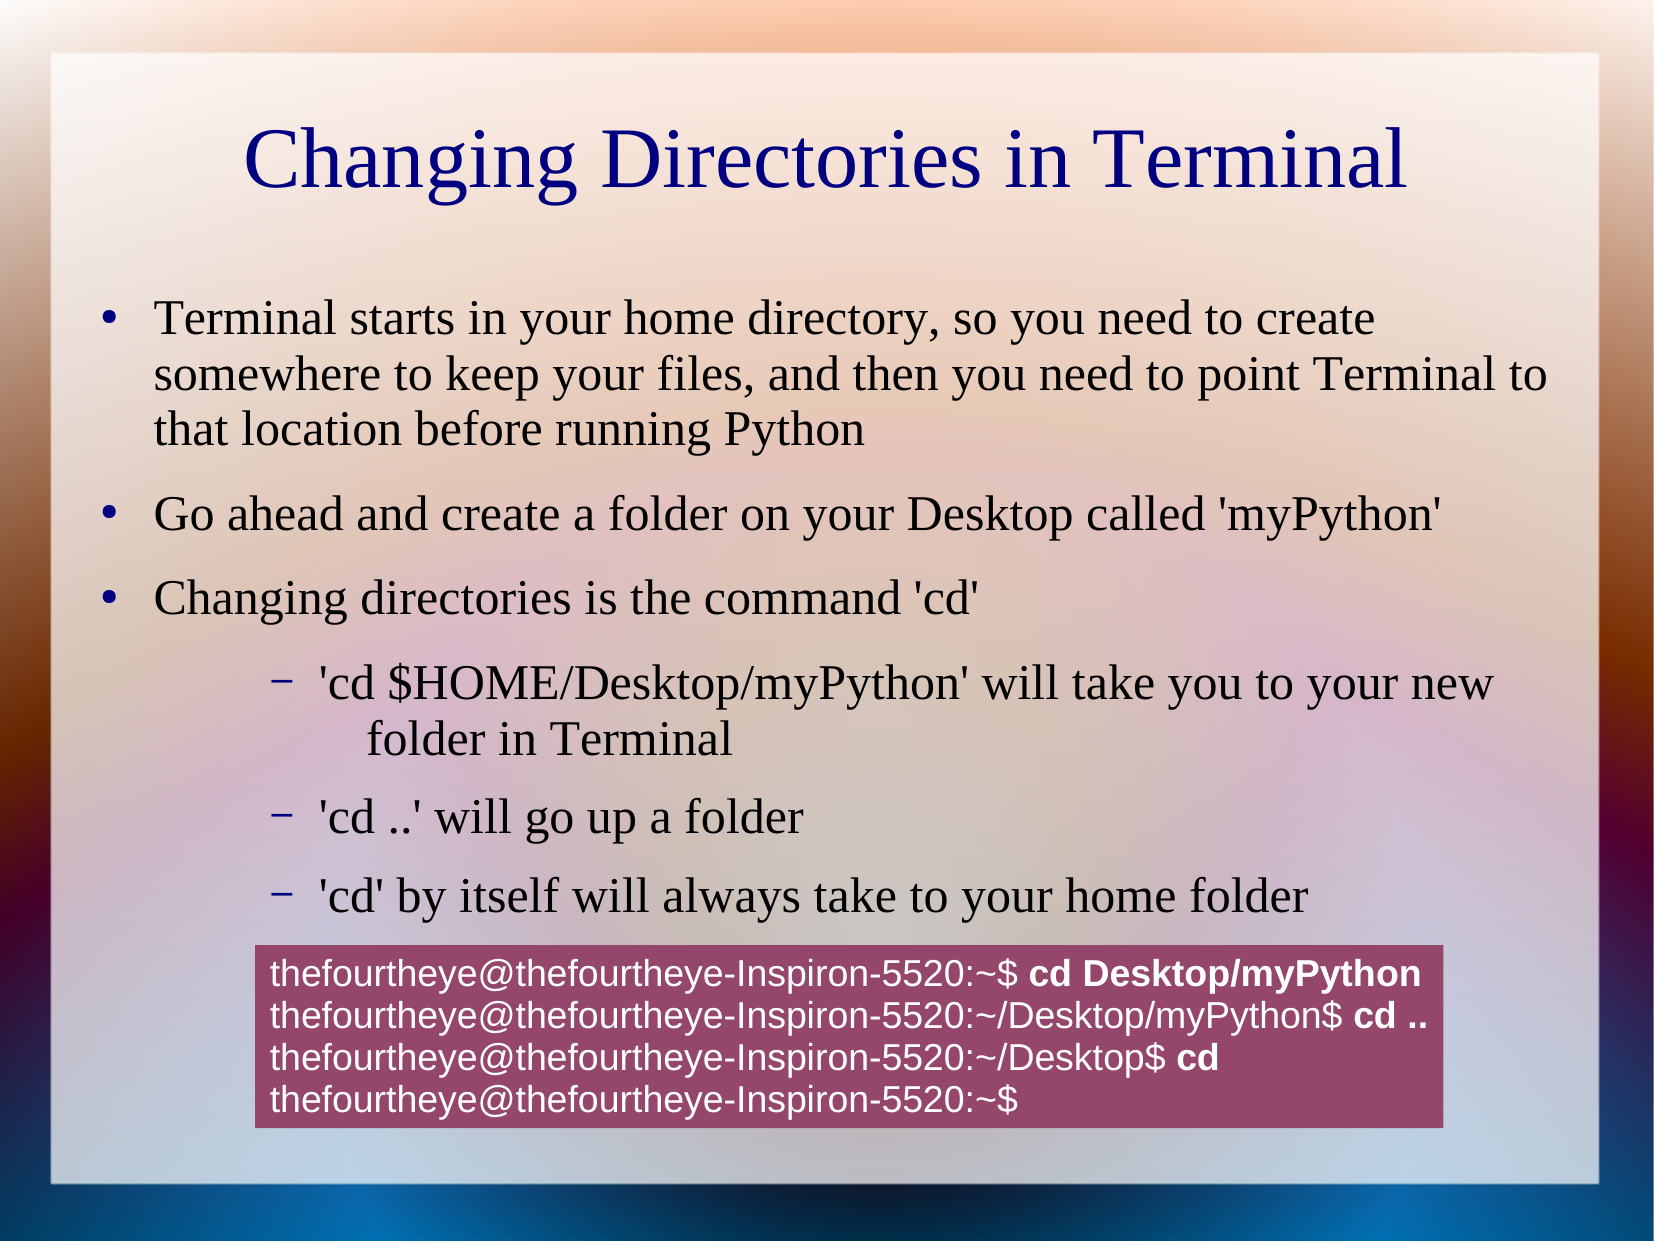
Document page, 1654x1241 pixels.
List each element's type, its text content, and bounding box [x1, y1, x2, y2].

title Changing Directories in Terminal [82, 55, 1571, 263]
picture [0, 0, 1654, 1241]
list Terminal starts in your home directory, so you need to create somewhere to keep your files, and then you need to point Terminal to that location before running Python Go ahead and create a folder on your Desktop called 'myPython' Changing directories is the command 'cd' 'cd $HOME/Desktop/myPython' will take you to your new folder in Terminal 'cd ..' will go up a folder 'cd' by itself will always take to your home folder [82, 290, 1571, 924]
text_box thefourtheye@thefourtheye-Inspiron-5520:~$ cd Desktop/myPython thefourtheye@thefourtheye-Inspiron-5520:~/Desktop/myPython$ cd .. thefourtheye@thefourtheye-Inspiron-5520:~/Desktop$ cd thefourtheye@thefourtheye-Inspiron-5520:~$ [255, 945, 1444, 1129]
